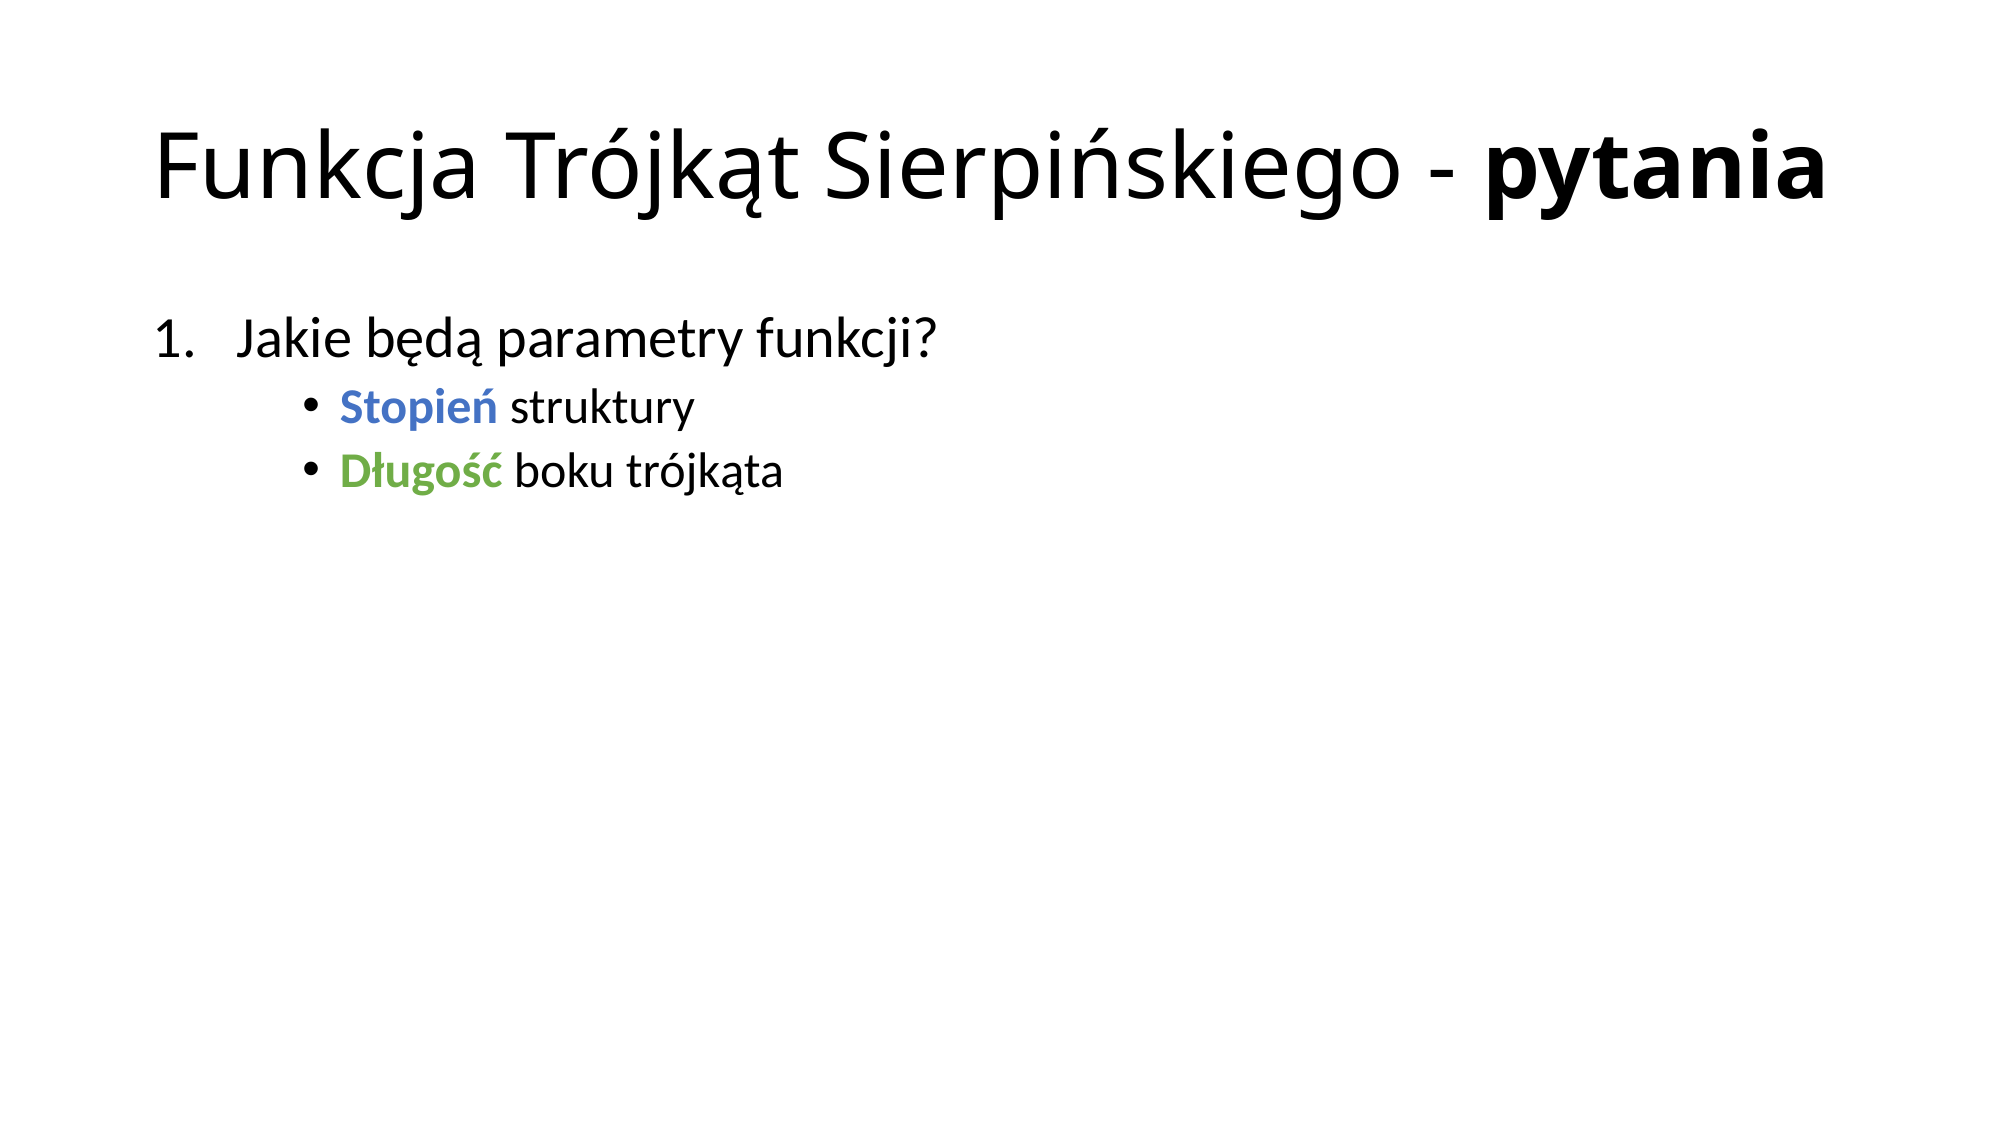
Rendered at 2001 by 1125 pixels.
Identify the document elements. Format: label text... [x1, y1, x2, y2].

list Jakie będą parametry funkcji? Stopień struktury Długość boku trójkąta [137, 299, 1863, 1014]
title Funkcja Trójkąt Sierpińskiego - pytania [137, 59, 1863, 278]
